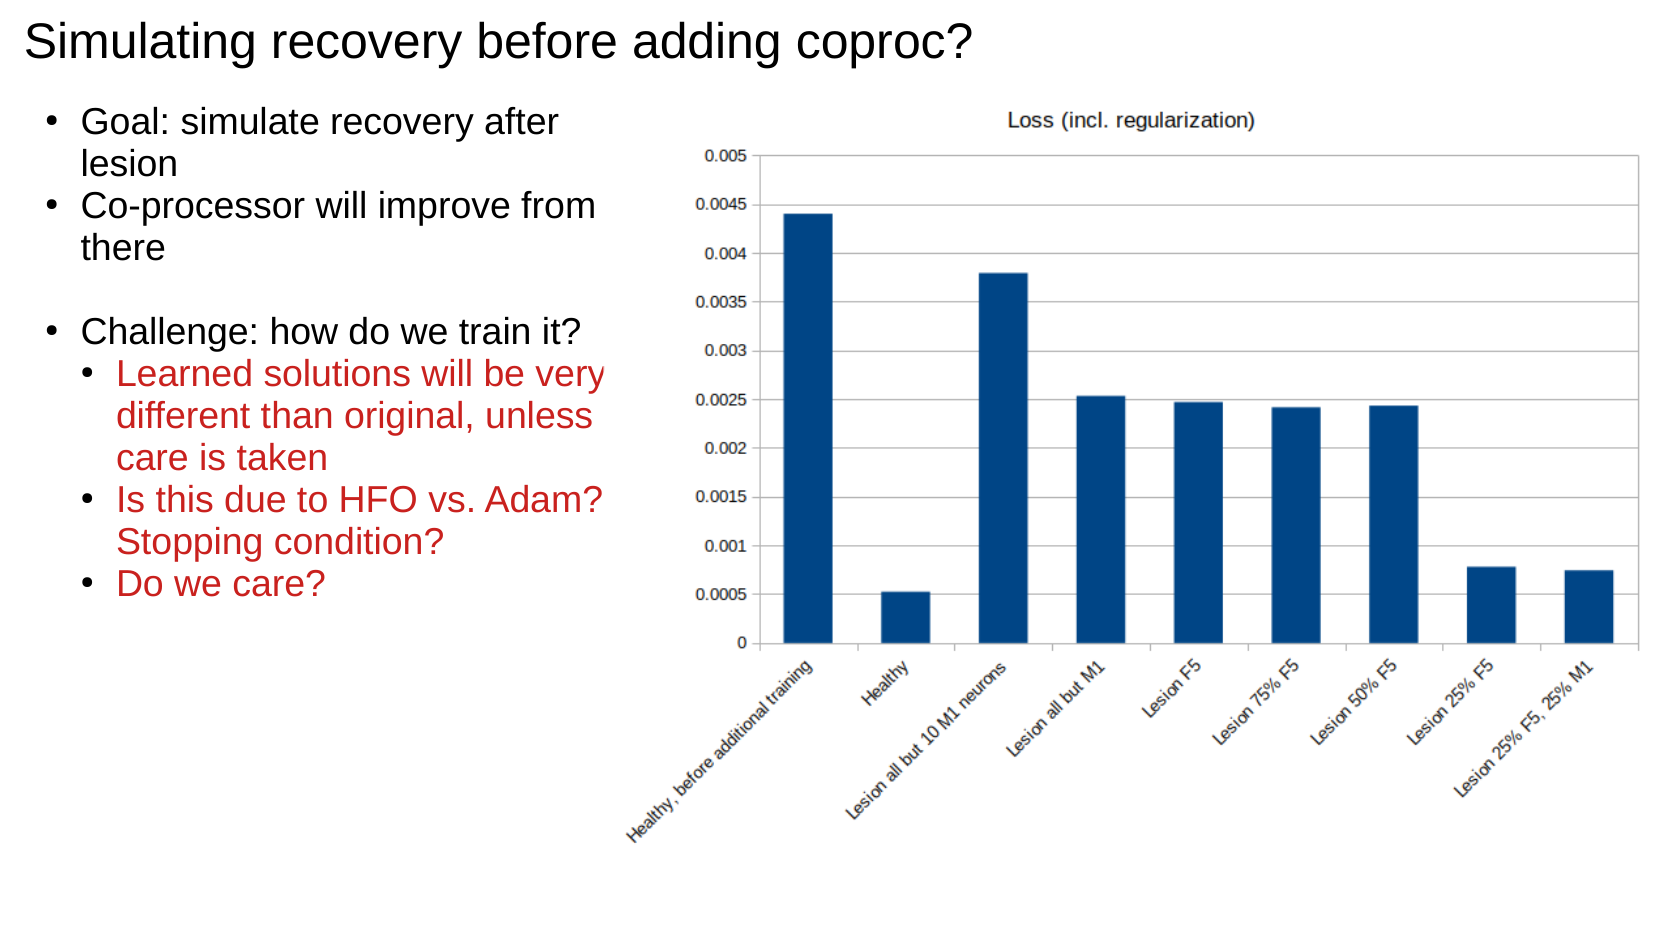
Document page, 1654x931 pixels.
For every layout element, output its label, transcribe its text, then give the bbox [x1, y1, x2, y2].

text_box Goal: simulate recovery after lesion Co-processor will improve from there Challenge: how do we train it? Learned solutions will be very different than original, unless care is taken Is this due to HFO vs. Adam? Stopping condition? Do we care? [30, 93, 603, 627]
picture [603, 78, 1654, 873]
text_box Simulating recovery before adding coproc? [9, 6, 1201, 133]
